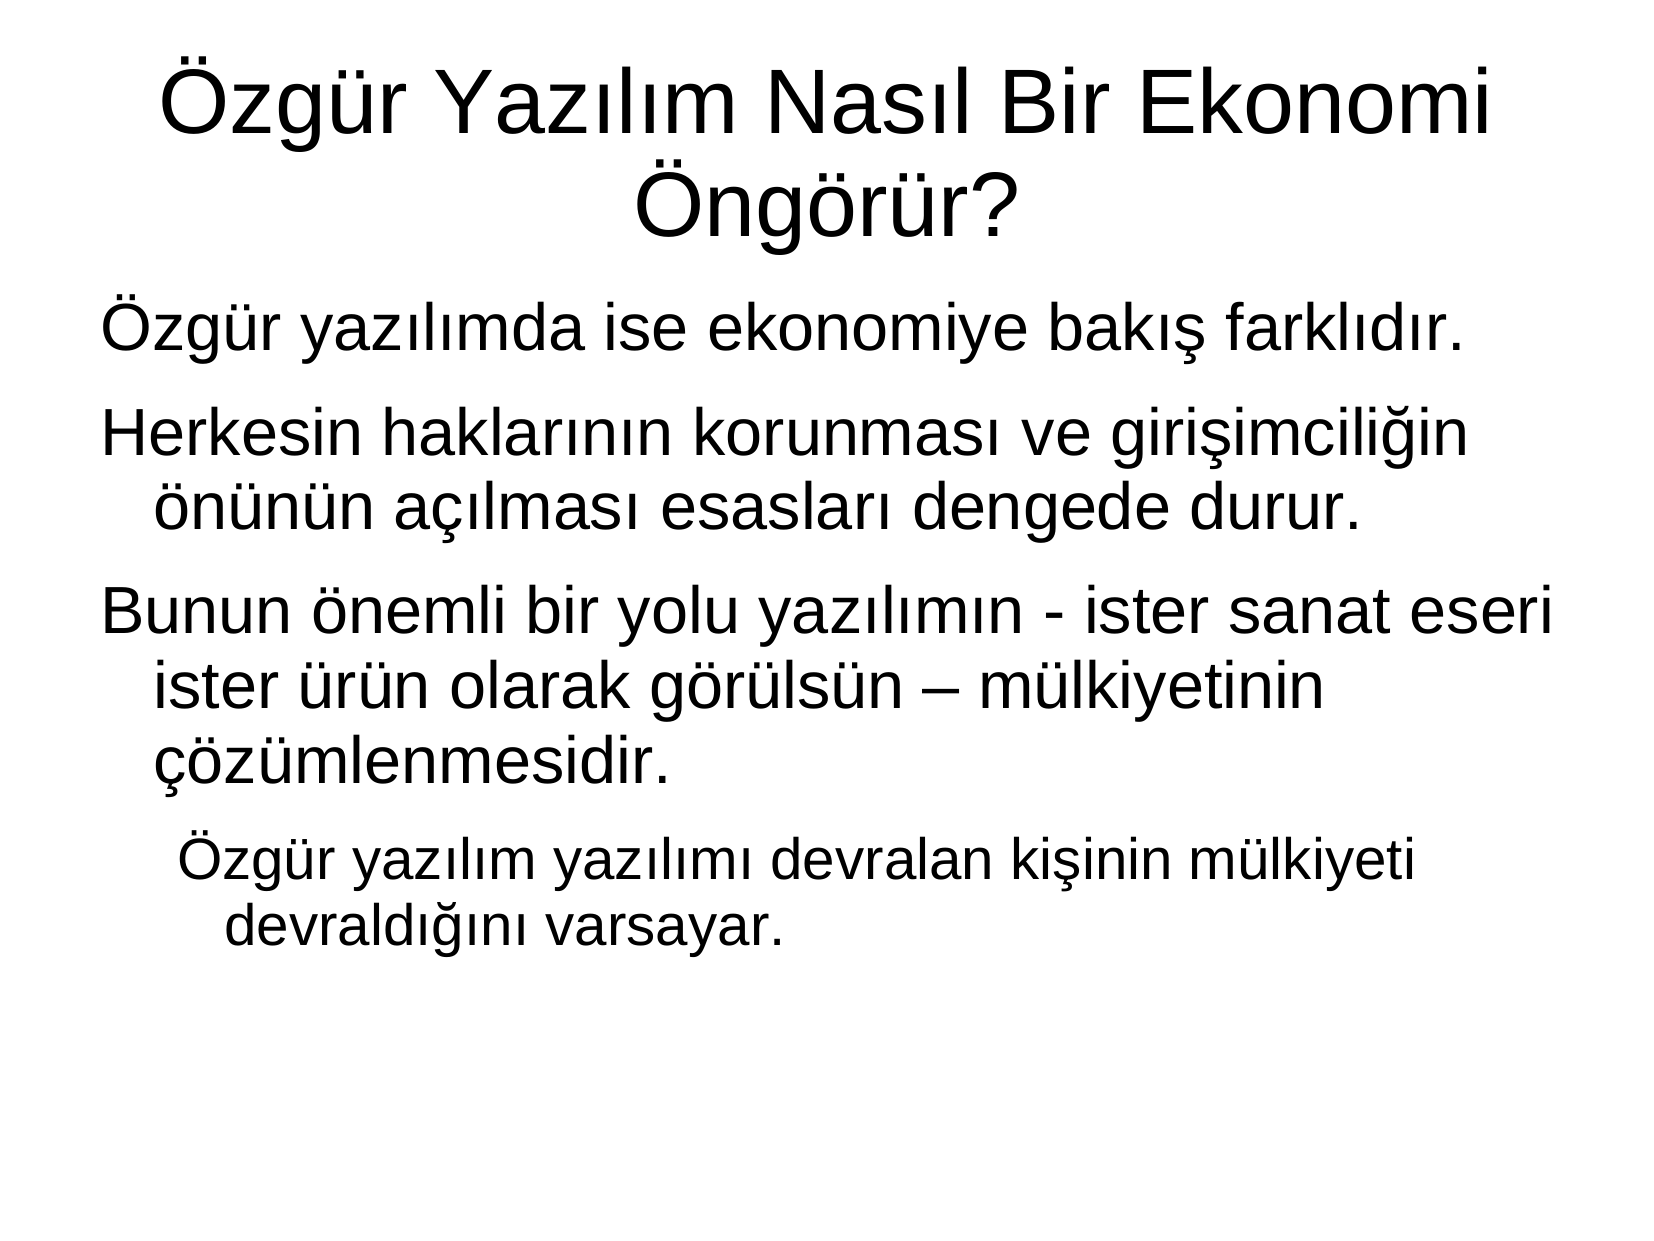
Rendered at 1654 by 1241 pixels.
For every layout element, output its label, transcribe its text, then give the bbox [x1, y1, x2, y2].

list Özgür yazılımda ise ekonomiye bakış farklıdır. Herkesin haklarının korunması ve girişimciliğin önünün açılması esasları dengede durur. Bunun önemli bir yolu yazılımın - ister sanat eseri ister ürün olarak görülsün – mülkiyetinin çözümlenmesidir. Özgür yazılım yazılımı devralan kişinin mülkiyeti devraldığını varsayar. [82, 290, 1571, 1109]
title Özgür Yazılım Nasıl Bir Ekonomi Öngörür? [82, 39, 1571, 267]
